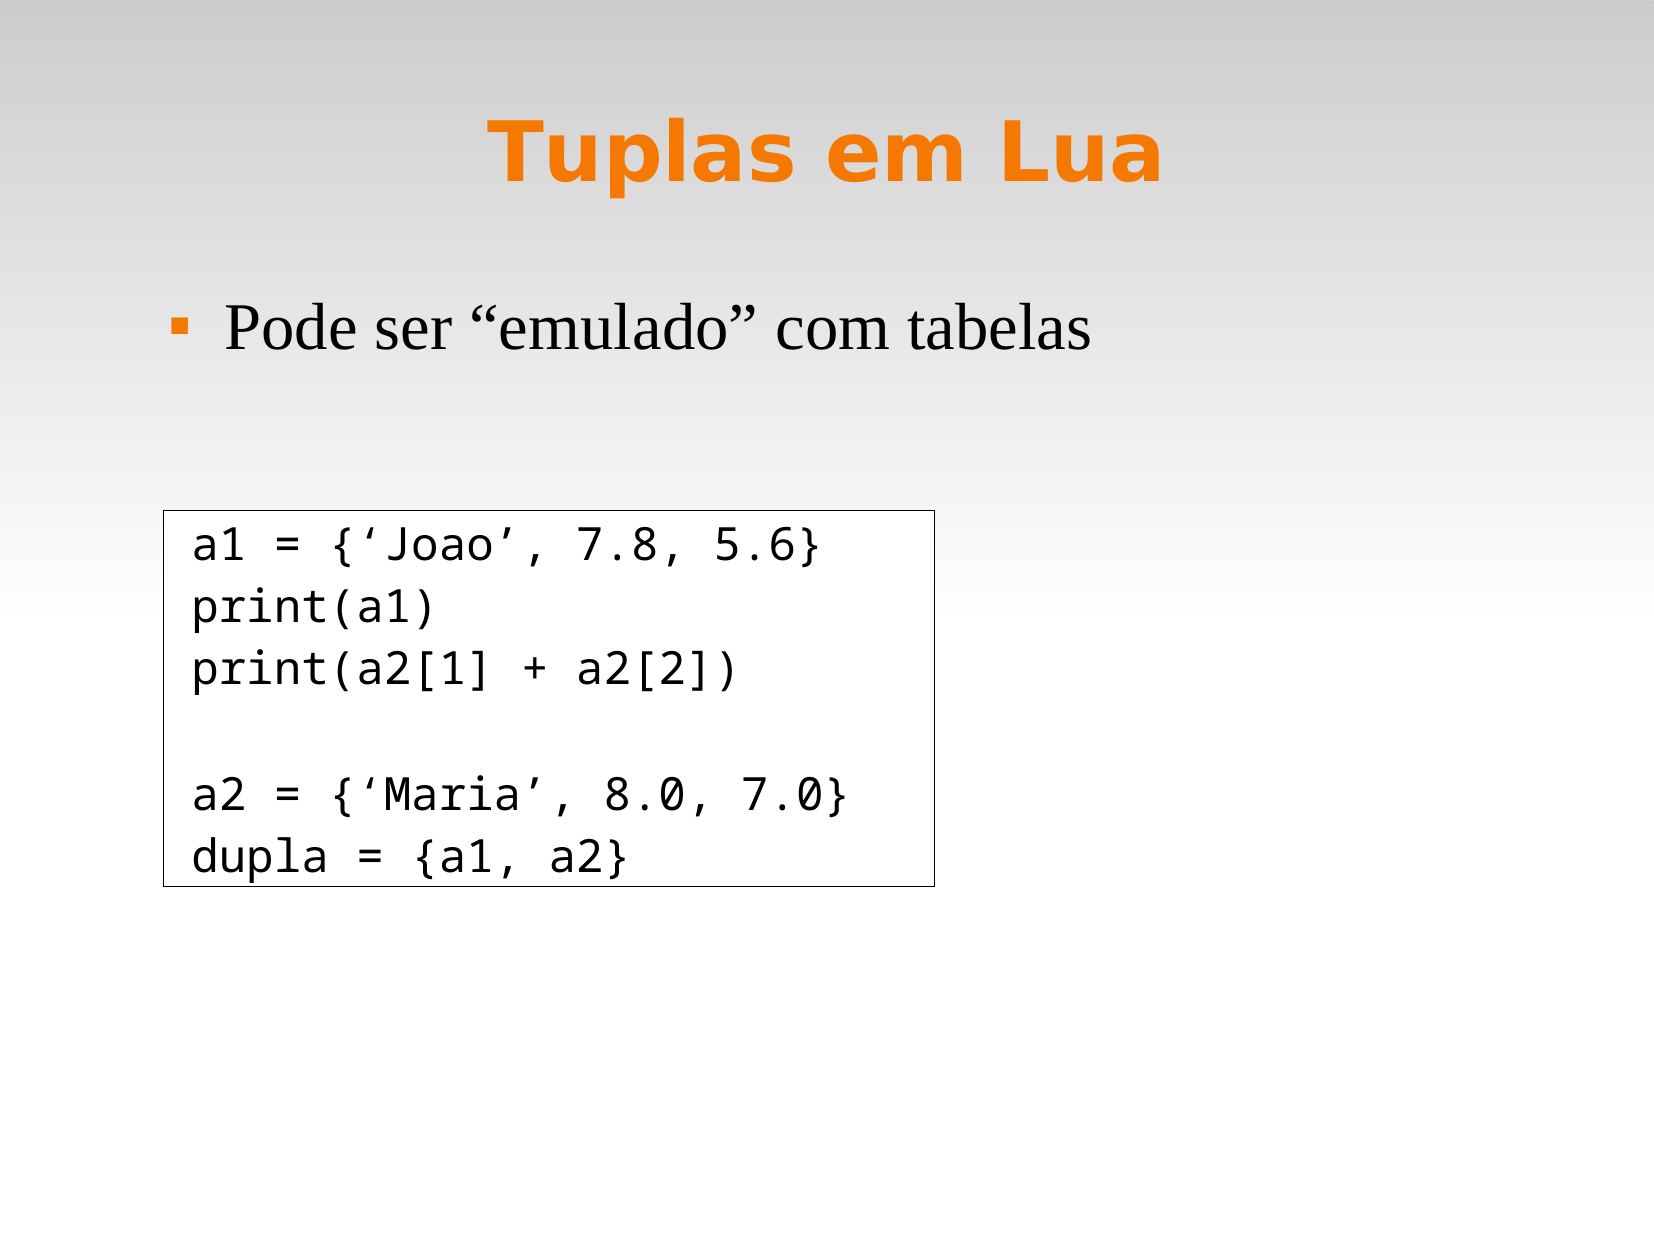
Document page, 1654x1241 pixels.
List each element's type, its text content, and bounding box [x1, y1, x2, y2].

list Pode ser “emulado” com tabelas [82, 290, 1571, 1109]
title Tuplas em Lua [82, 49, 1571, 257]
text_box a1 = {‘Joao’, 7.8, 5.6} print(a1) print(a2[1] + a2[2]) a2 = {‘Maria’, 8.0, 7.0} dupla = {a1, a2} [163, 543, 935, 854]
